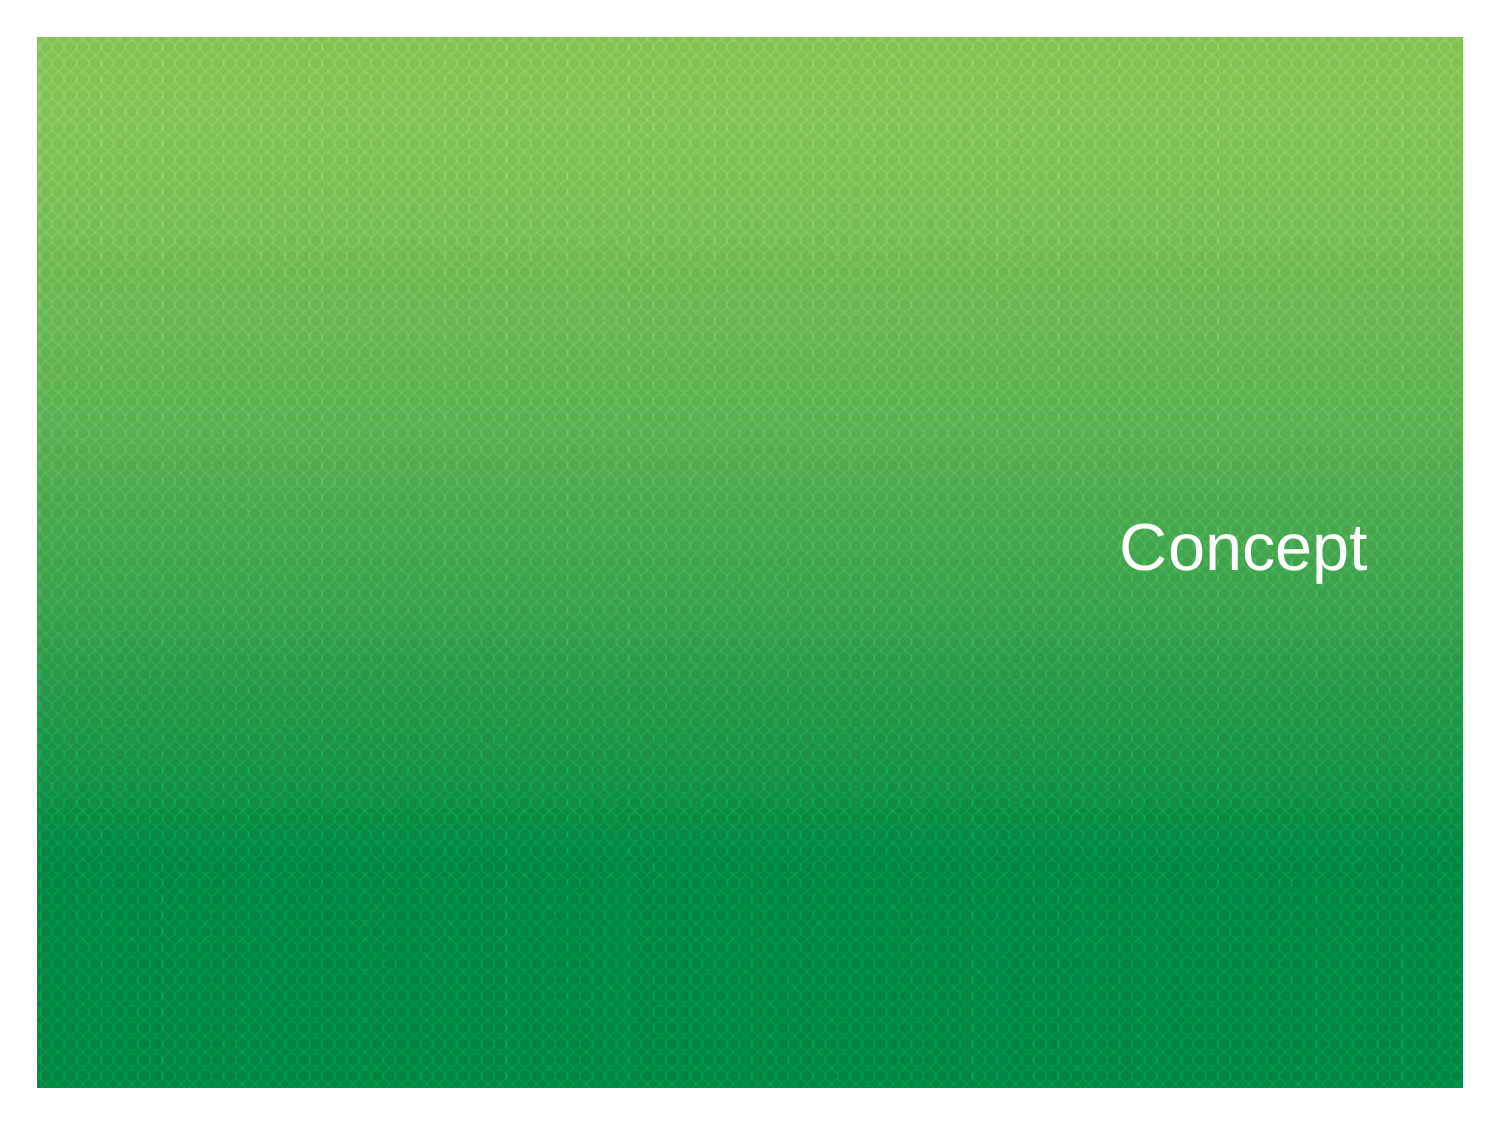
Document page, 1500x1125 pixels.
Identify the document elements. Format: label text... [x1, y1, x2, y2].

picture [37, 37, 1463, 1088]
text_box Concept [134, 449, 1369, 638]
